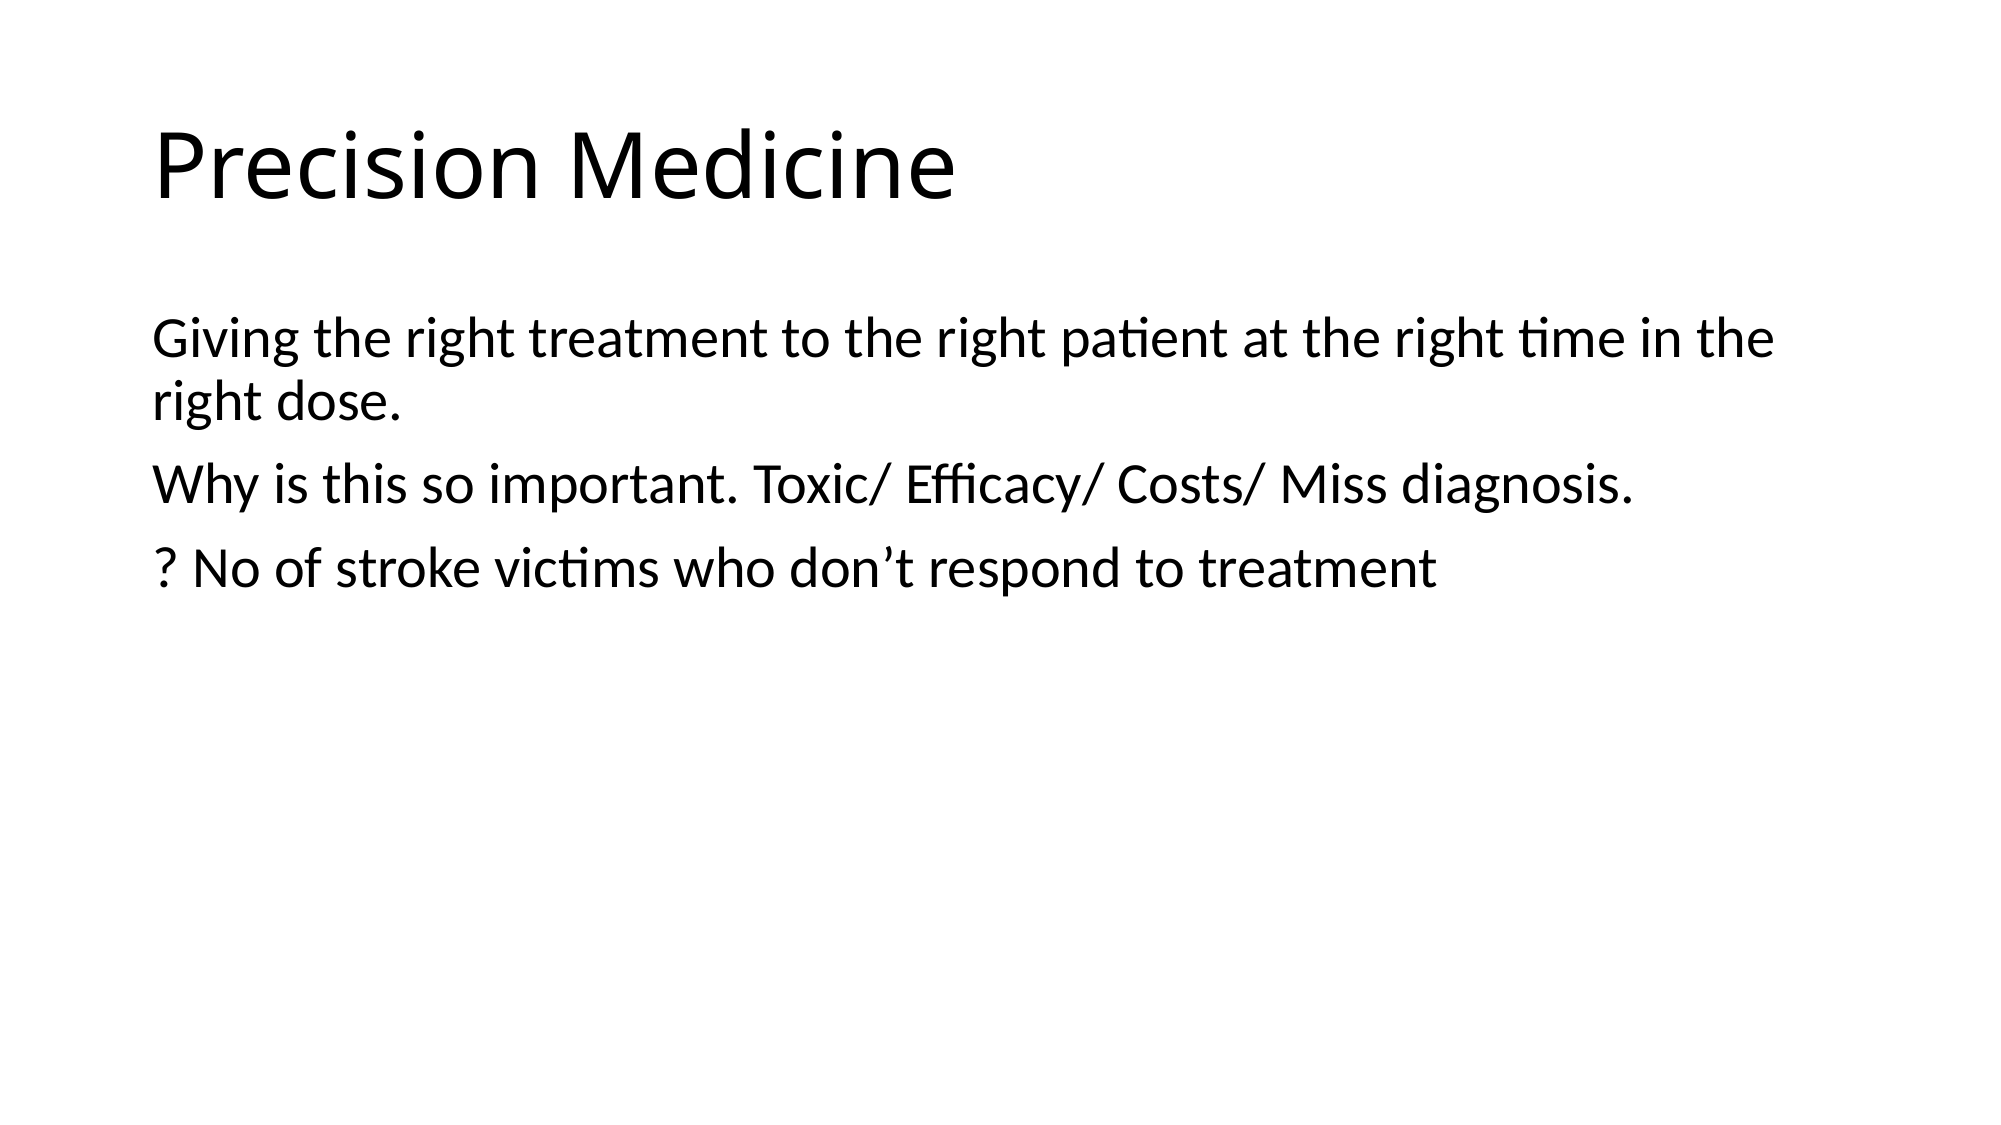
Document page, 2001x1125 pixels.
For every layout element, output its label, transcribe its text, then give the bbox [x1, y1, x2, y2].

list Giving the right treatment to the right patient at the right time in the right dose. Why is this so important. Toxic/ Efficacy/ Costs/ Miss diagnosis. ? No of stroke victims who don’t respond to treatment [137, 299, 1863, 1014]
title Precision Medicine [137, 59, 1863, 278]
